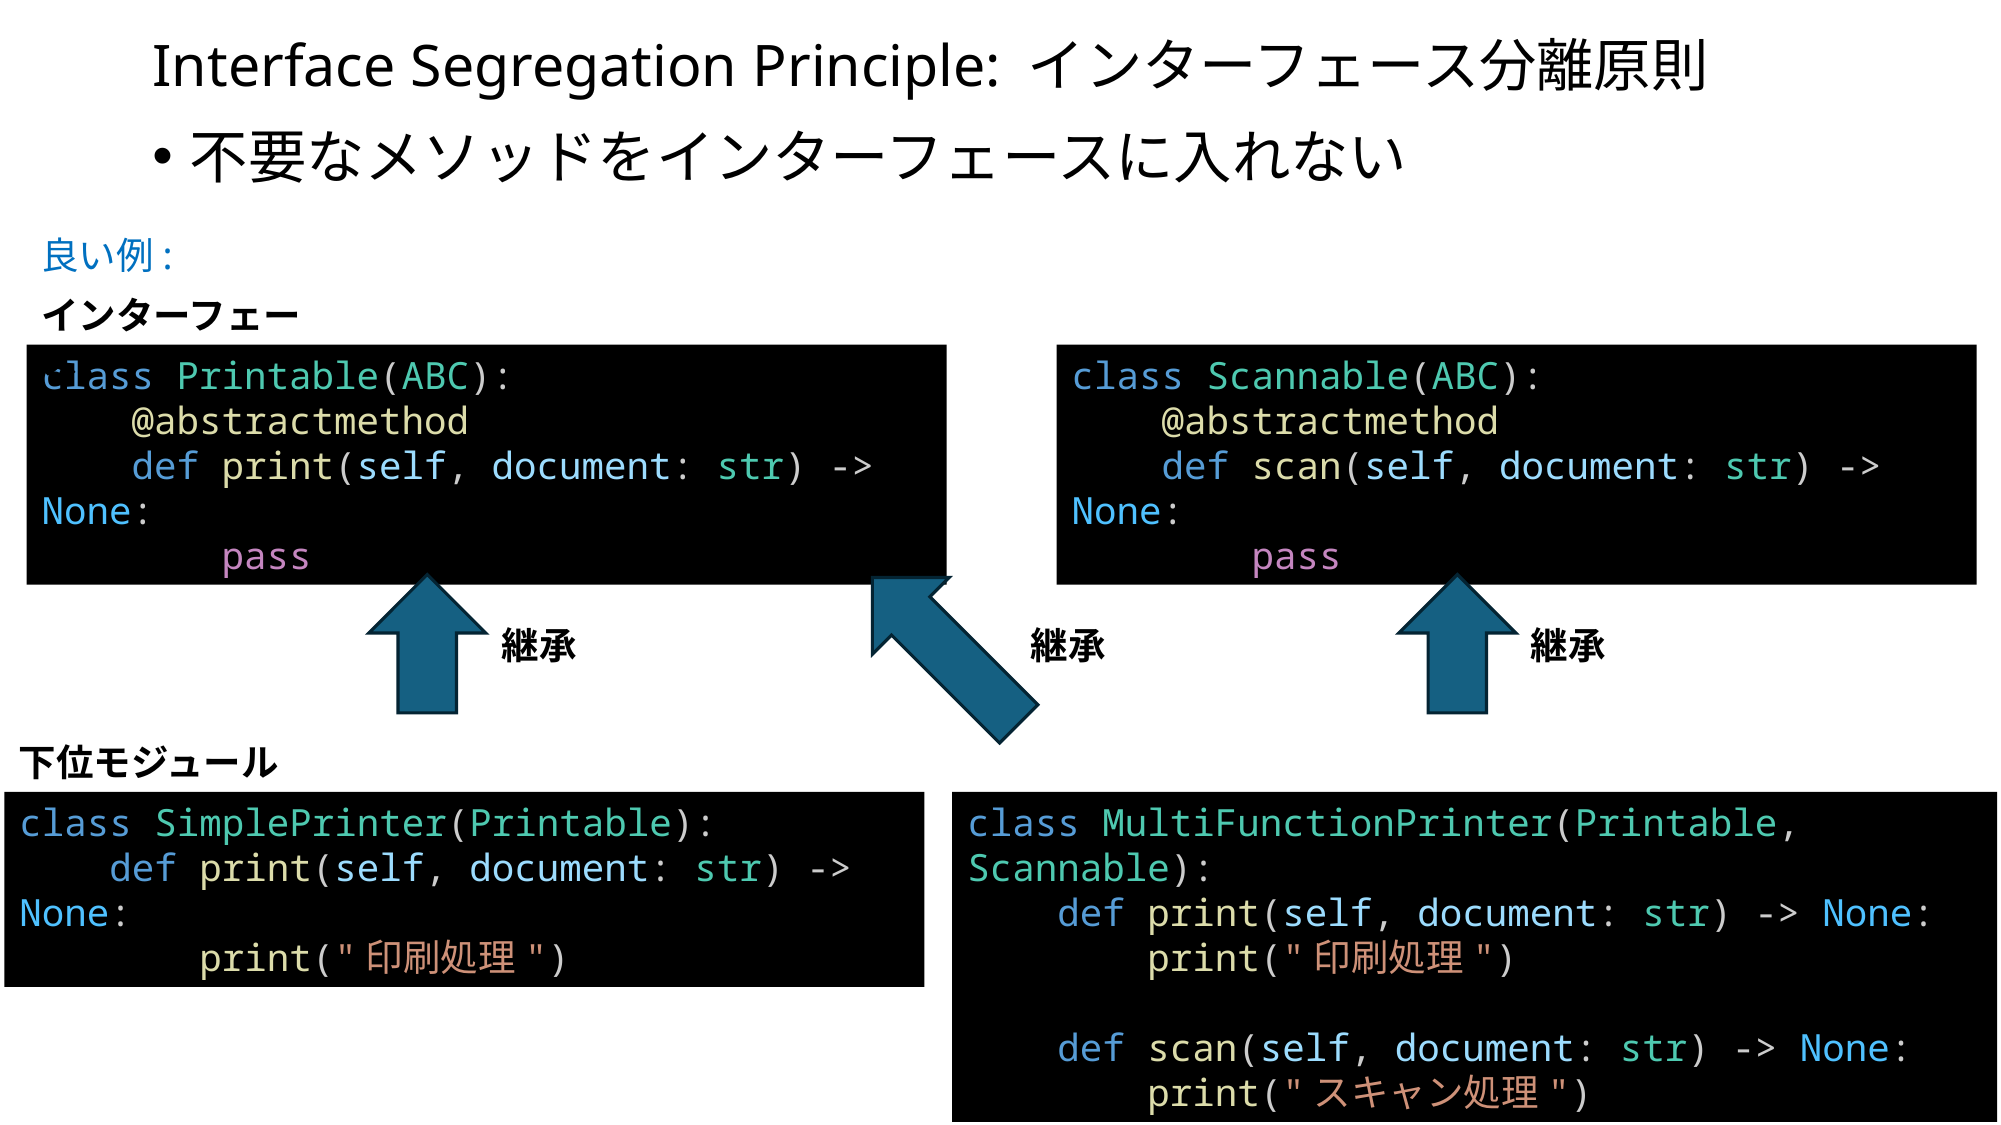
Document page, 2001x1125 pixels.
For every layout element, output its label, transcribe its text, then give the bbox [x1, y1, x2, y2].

text_box Interface Segregation Principle: インターフェース分離原則 [137, 6, 1863, 120]
text_box 継承 [1015, 614, 1278, 676]
text_box 継承 [1515, 614, 1778, 676]
text_box インターフェース [25, 284, 325, 345]
text_box [872, 577, 1038, 744]
text_box class MultiFunctionPrinter(Printable, Scannable): def print(self, document: str) -> None: print("印刷処理") def scan(self, document: str) -> None: print("スキャン処理") [952, 791, 1998, 1080]
text_box 継承 [486, 614, 749, 676]
text_box class Scannable(ABC): @abstractmethod def scan(self, document: str) -> None: pass [1056, 344, 1977, 542]
text_box class Printable(ABC): @abstractmethod def print(self, document: str) -> None: pass [26, 344, 947, 542]
text_box class SimplePrinter(Printable): def print(self, document: str) -> None: print("印刷処理") [4, 791, 925, 944]
text_box 不要なメソッドをインターフェースに入れない [137, 120, 1863, 207]
text_box [1398, 574, 1515, 713]
text_box [368, 574, 486, 713]
text_box 下位モジュール [3, 731, 302, 792]
text_box 良い例: [25, 224, 203, 284]
